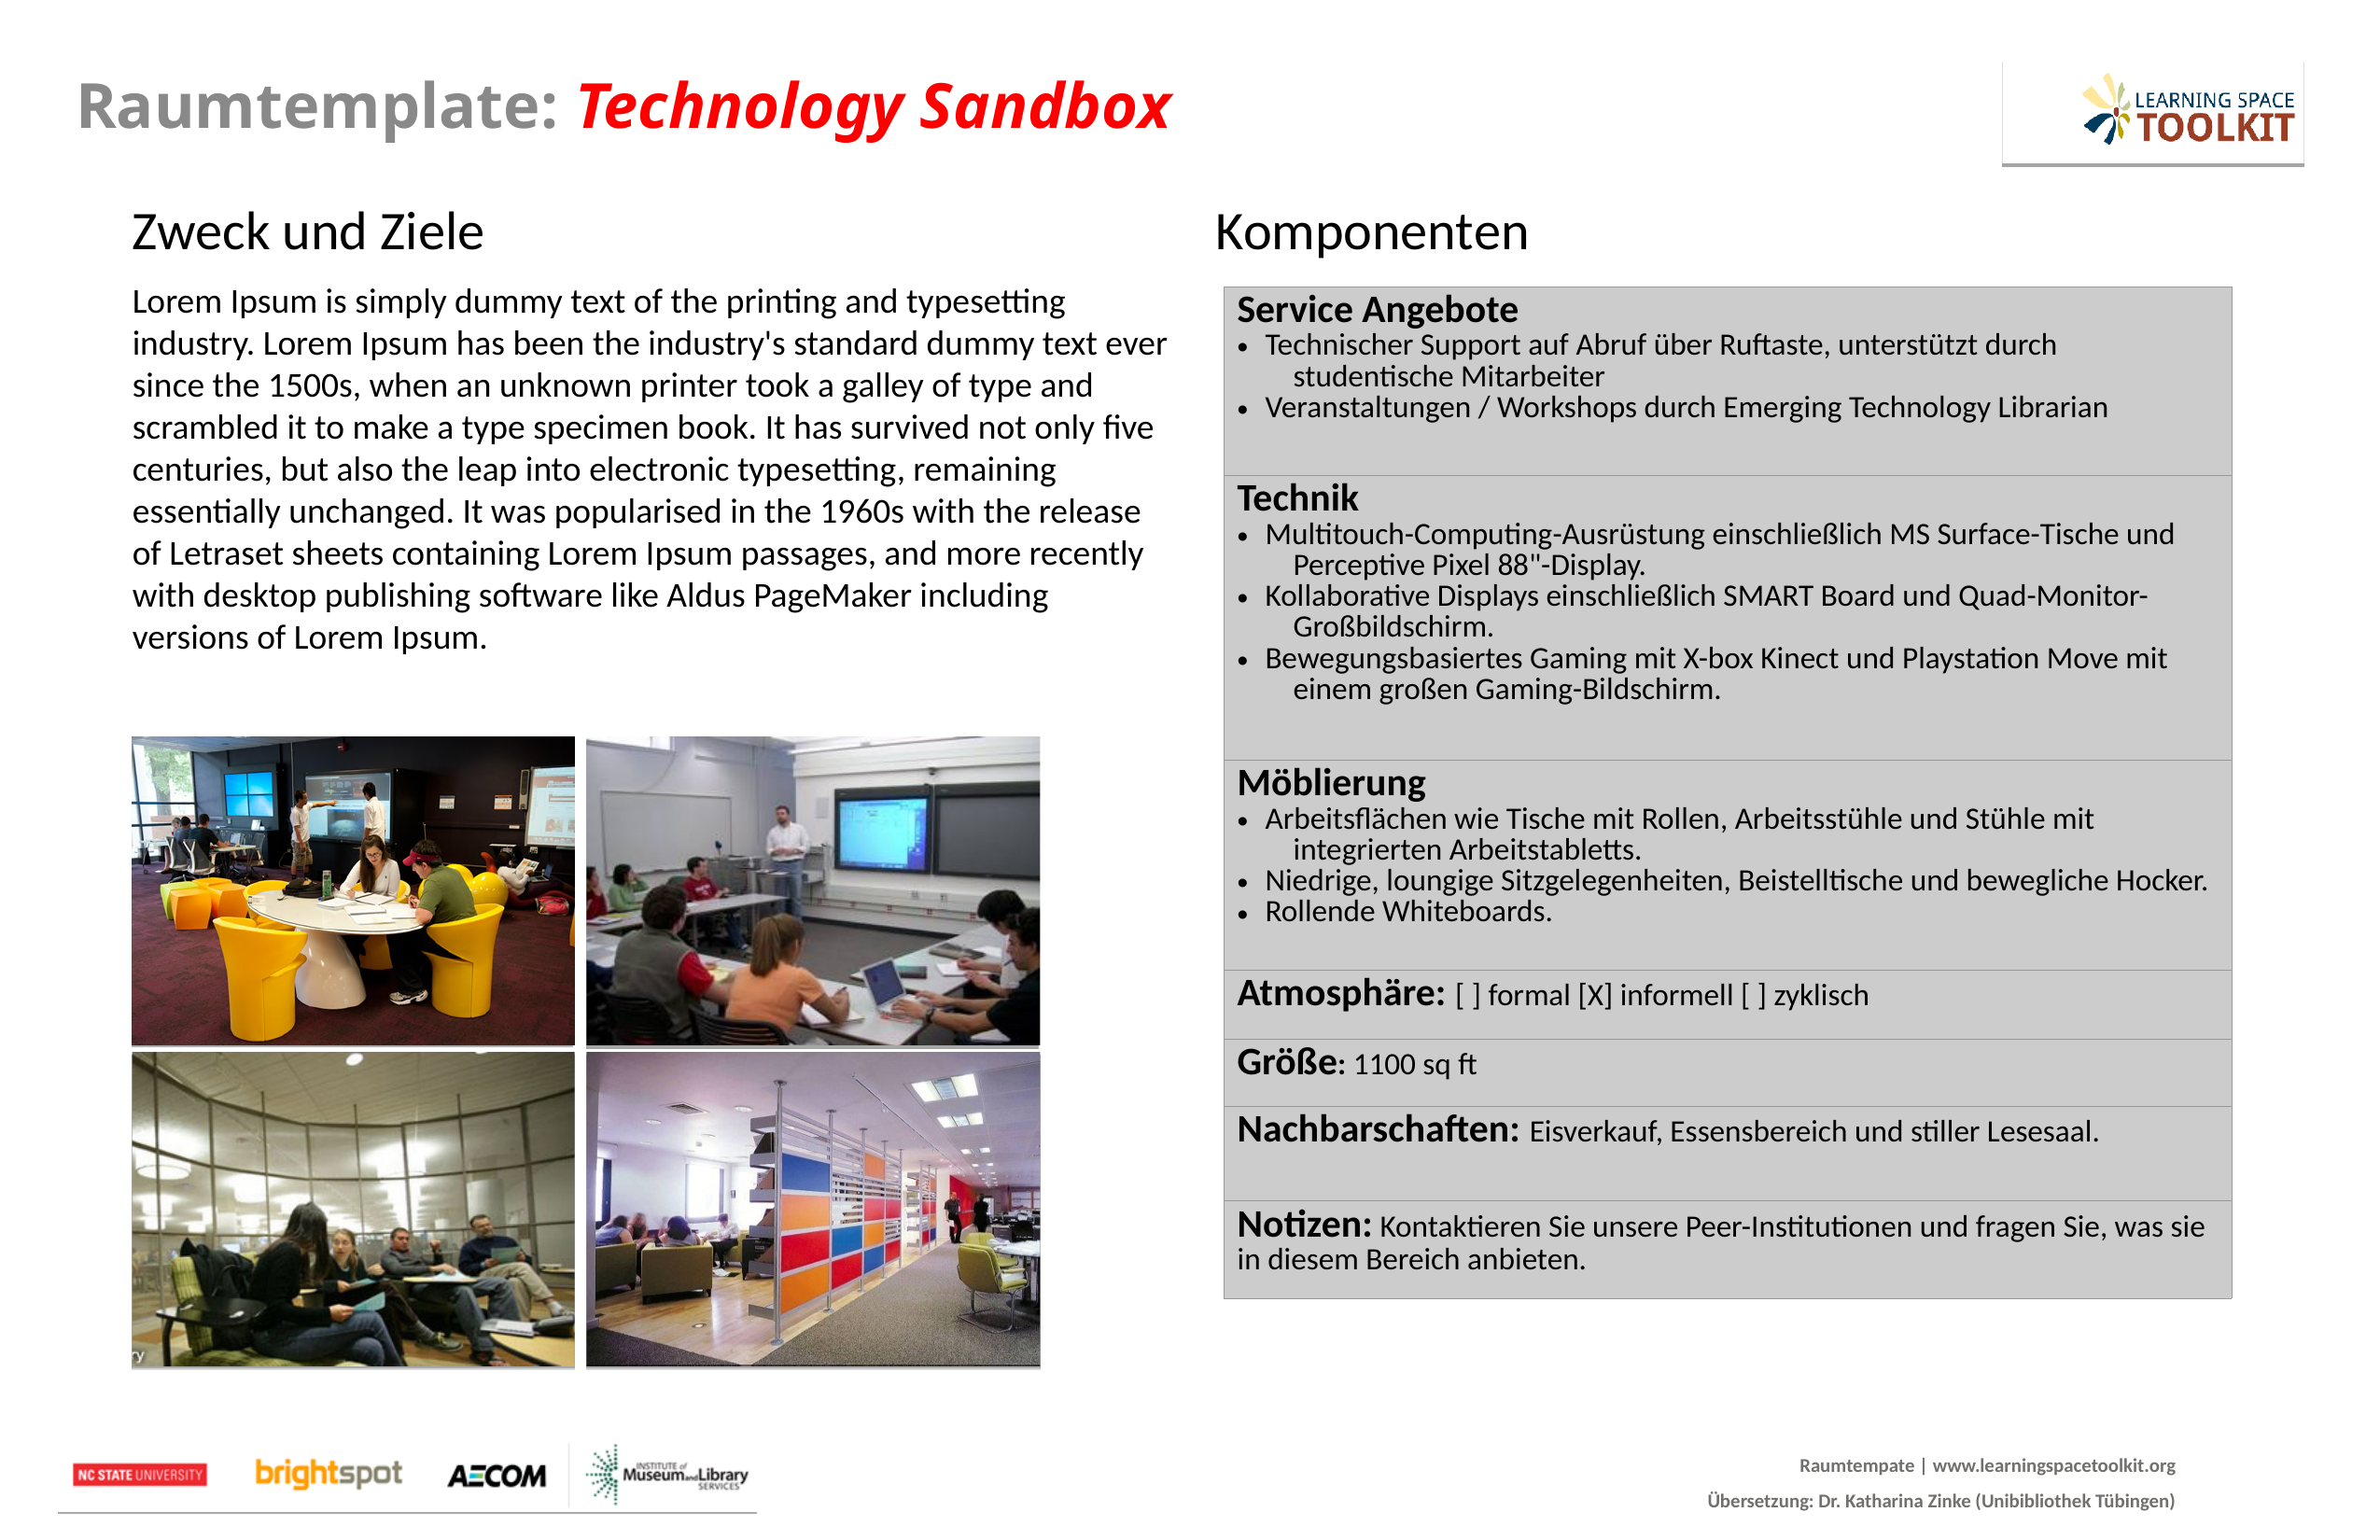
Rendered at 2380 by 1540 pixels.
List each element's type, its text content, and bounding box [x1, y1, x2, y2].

text_box Raumtempate | www.learningspacetoolkit.org Übersetzung: Dr. Katharina Zinke (Unibibliothek Tübingen) [1693, 1446, 2329, 1519]
picture [132, 1052, 575, 1367]
text_box Zweck und Ziele [118, 188, 1113, 271]
table_cell Nachbarschaften: Eisverkauf, Essensbereich und stiller Lesesaal. [1225, 1107, 2232, 1200]
table_header Service Angebote Technischer Support auf Abruf über Ruftaste, unterstützt durch studentische Mitarbeiter Veranstaltungen / Workshops durch Emerging Technology Librarian [1225, 287, 2232, 475]
table_cell Technik Multitouch-Computing-Ausrüstung einschließlich MS Surface-Tische und Perceptive Pixel 88"-Display. Kollaborative Displays einschließlich SMART Board und Quad-Monitor-Großbildschirm. Bewegungsbasiertes Gaming mit X-box Kinect und Playstation Move mit einem großen Gaming-Bildschirm. [1225, 476, 2232, 760]
table_cell Möblierung Arbeitsflächen wie Tische mit Rollen, Arbeitsstühle und Stühle mit integrierten Arbeitstabletts. Niedrige, loungige Sitzgelegenheiten, Beistelltische und bewegliche Hocker. Rollende Whiteboards. [1225, 761, 2232, 970]
text_box Raumtemplate: Technology Sandbox [75, 65, 2302, 171]
text_box Lorem Ipsum is simply dummy text of the printing and typesetting industry. Lorem Ipsum has been the industry's standard dummy text ever since the 1500s, when an unknown printer took a galley of type and scrambled it to make a type specimen book. It has survived not only five centuries, but also the leap into electronic typesetting, remaining essentially unchanged. It was popularised in the 1960s with the release of Letraset sheets containing Lorem Ipsum passages, and more recently with desktop publishing software like Aldus PageMaker including versions of Lorem Ipsum. [118, 271, 1189, 667]
picture [58, 1432, 759, 1512]
table_cell Größe: 1100 sq ft [1225, 1040, 2232, 1106]
picture [132, 736, 575, 1045]
text_box Komponenten [1201, 188, 2198, 272]
picture [586, 1052, 1041, 1367]
table_cell Notizen: Kontaktieren Sie unsere Peer-Institutionen und fragen Sie, was sie in diesem Bereich anbieten. [1225, 1201, 2232, 1298]
table_cell Atmosphäre: [ ] formal [X] informell [ ] zyklisch [1225, 971, 2232, 1039]
picture [586, 736, 1041, 1045]
